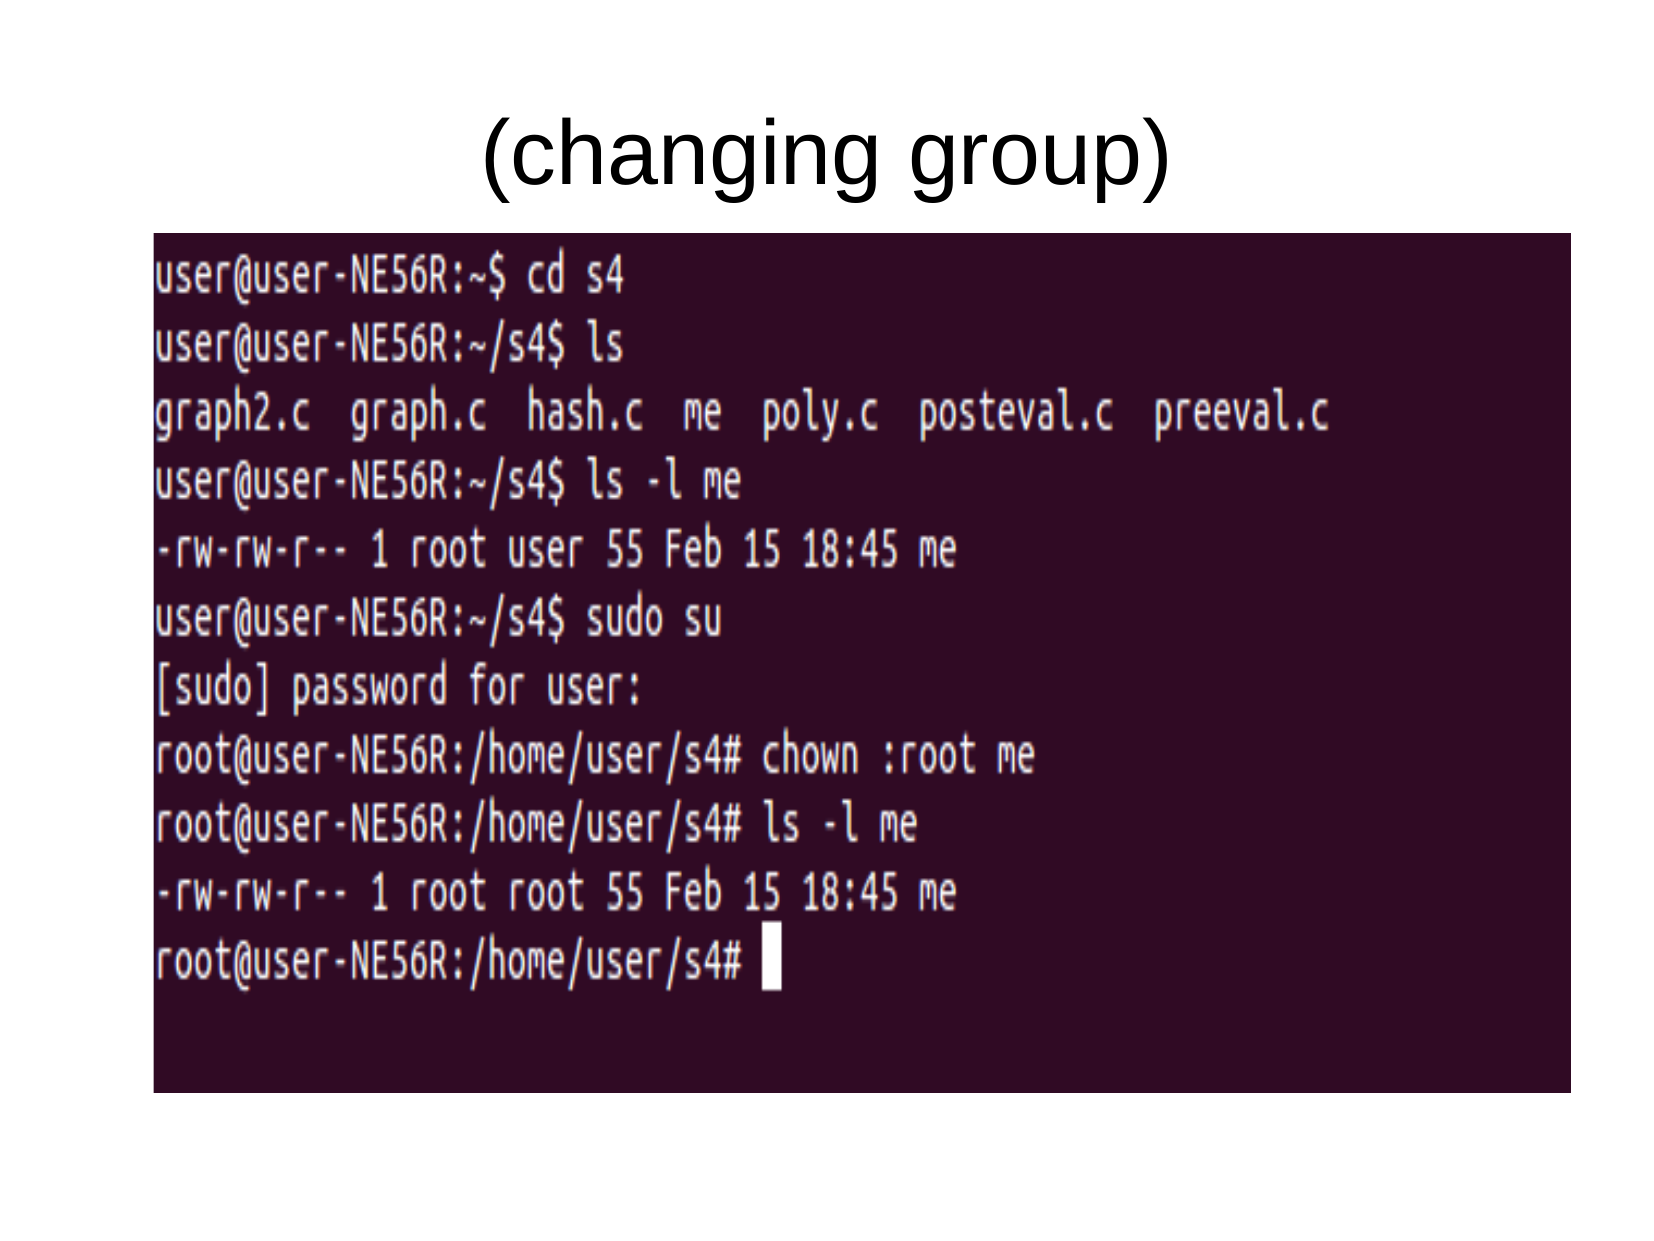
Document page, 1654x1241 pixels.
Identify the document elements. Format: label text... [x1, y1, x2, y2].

picture [153, 233, 1571, 1093]
title (changing group) [82, 49, 1571, 257]
